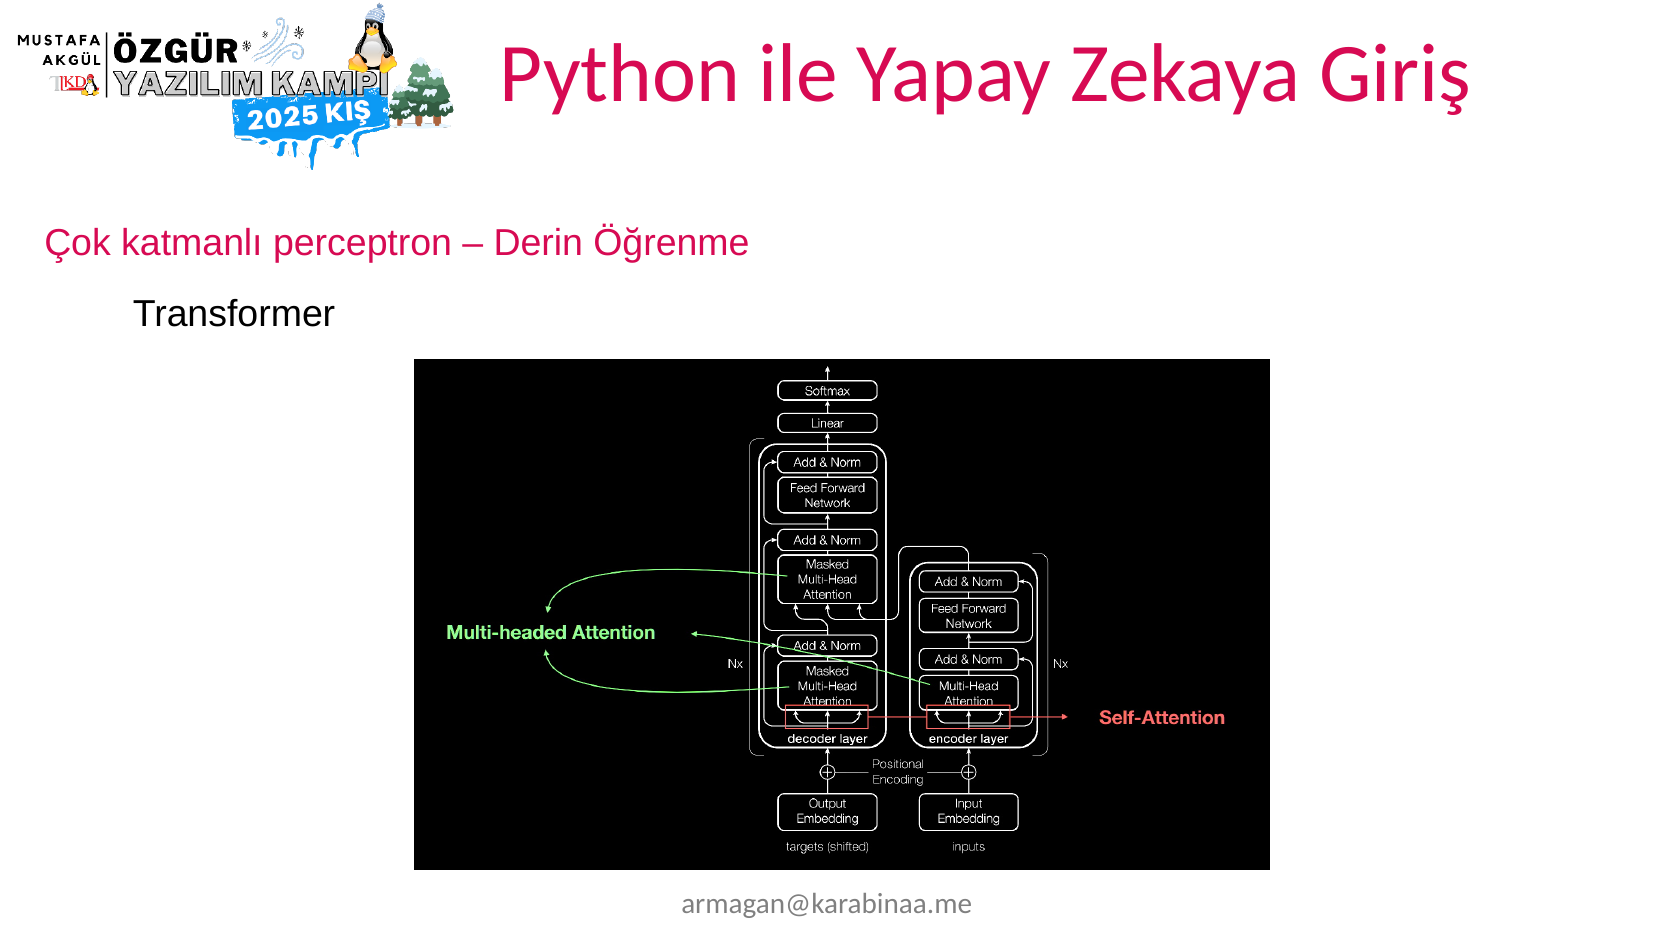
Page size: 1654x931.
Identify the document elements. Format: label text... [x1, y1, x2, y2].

text_box Python ile Yapay Zekaya Giriş [484, 10, 1654, 126]
picture [414, 359, 1270, 870]
picture [0, 0, 463, 177]
text_box armagan@karabinaa.me [0, 877, 1654, 928]
text_box Transformer [118, 285, 857, 384]
text_box Çok katmanlı perceptron – Derin Öğrenme [29, 213, 854, 271]
